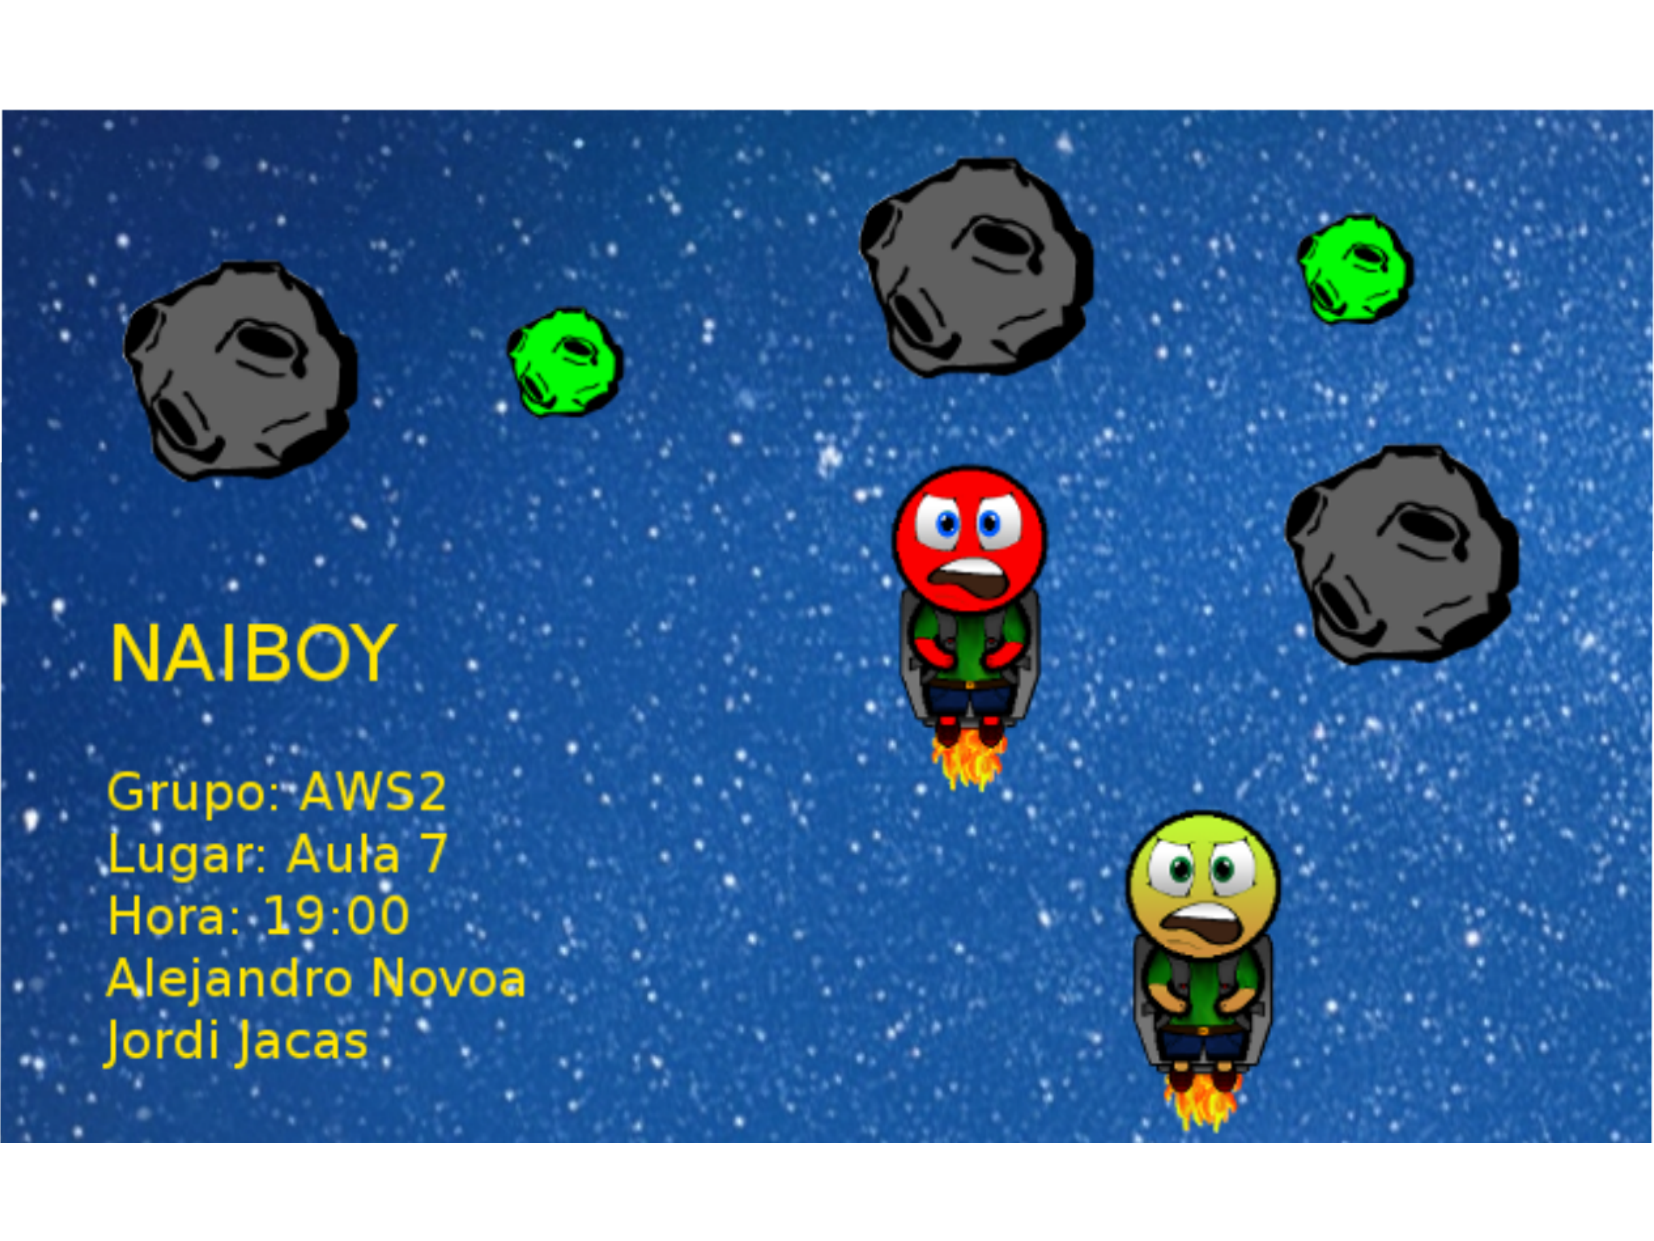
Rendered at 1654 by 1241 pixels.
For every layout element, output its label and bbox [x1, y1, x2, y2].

picture [0, 109, 1654, 1143]
